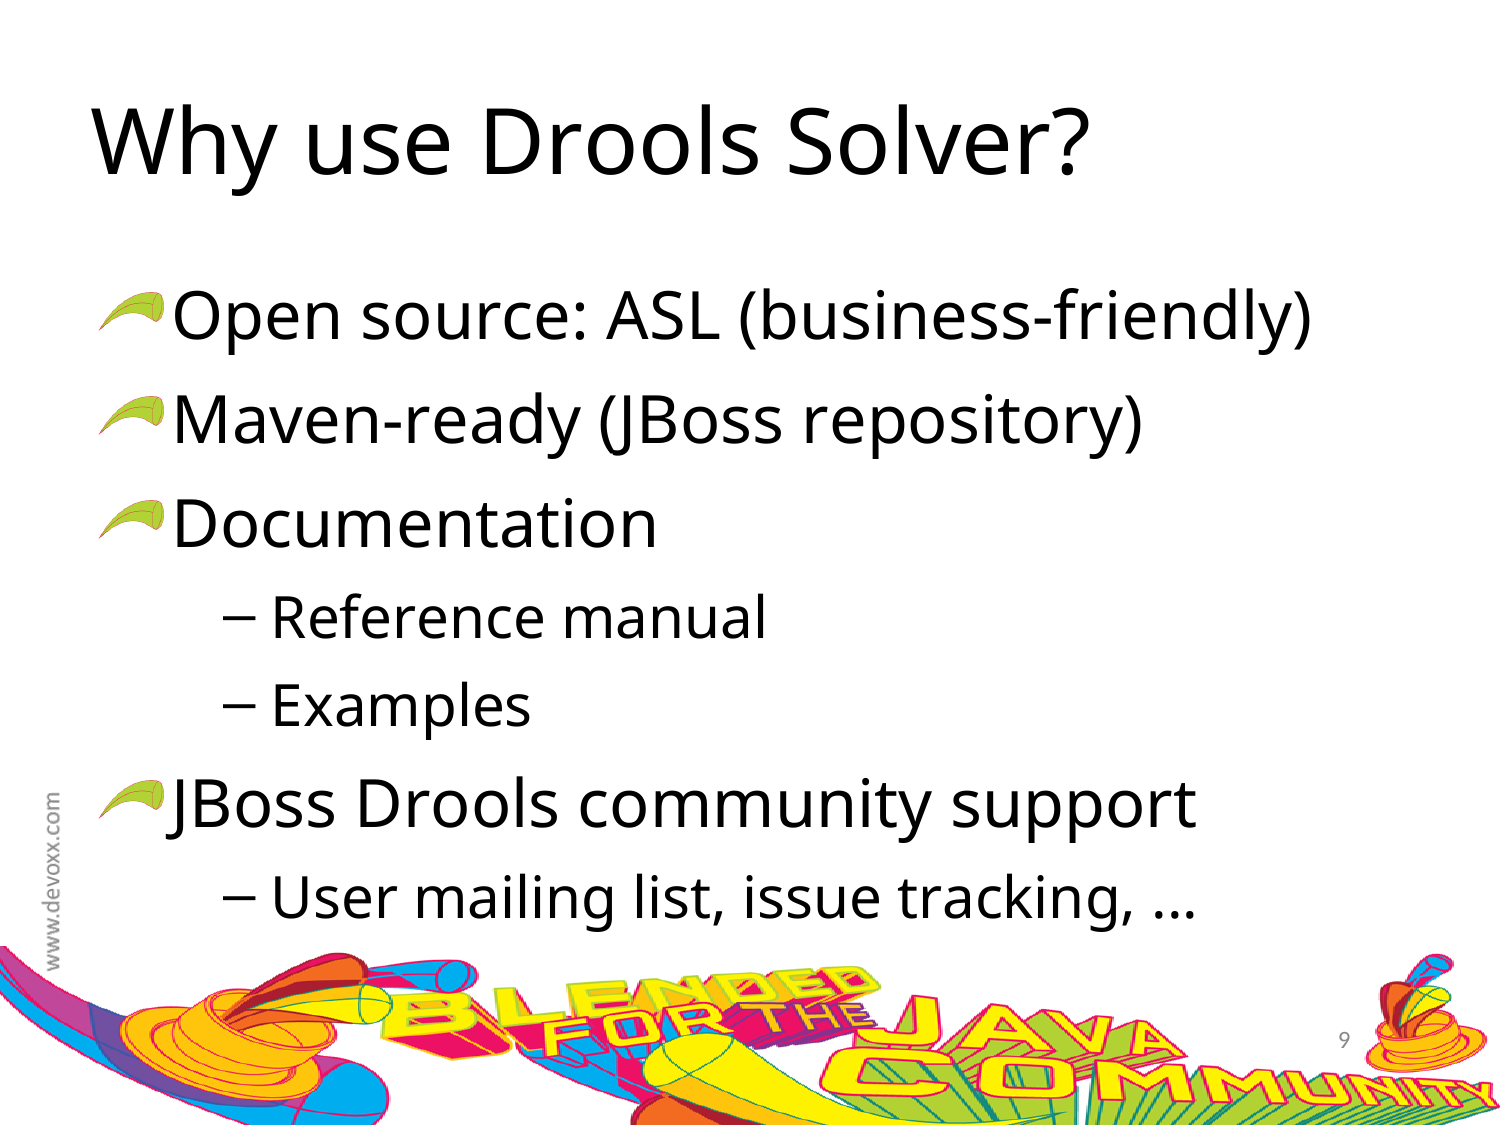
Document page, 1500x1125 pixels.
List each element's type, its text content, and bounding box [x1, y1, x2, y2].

list Open source: ASL (business-friendly) Maven-ready (JBoss repository) Documentation Reference manual Examples JBoss Drools community support User mailing list, issue tracking, ... [75, 262, 1426, 920]
title Why use Drools Solver? [75, 45, 1426, 233]
picture [0, 757, 1500, 1125]
